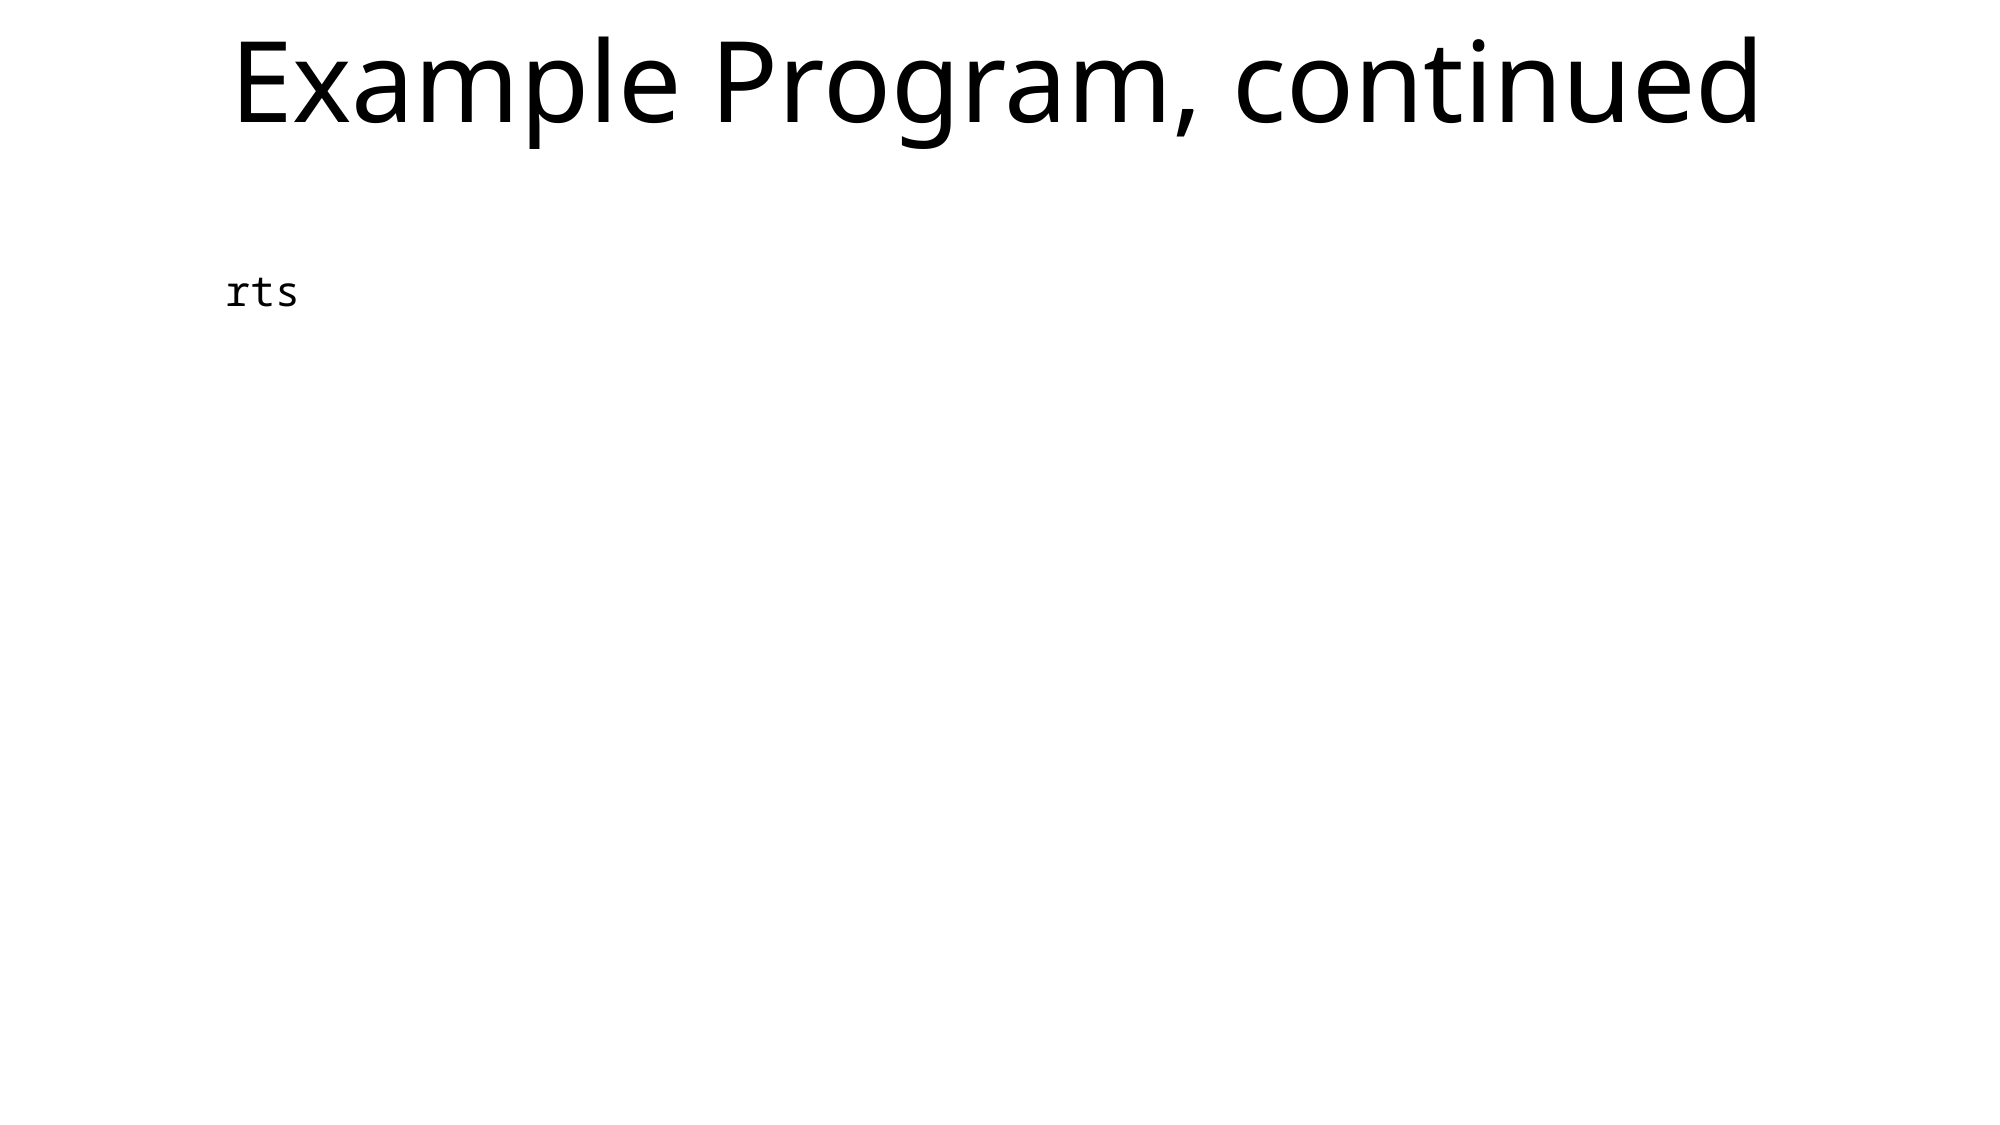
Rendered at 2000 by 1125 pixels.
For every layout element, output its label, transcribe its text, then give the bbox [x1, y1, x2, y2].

title Example Program, continued [135, 7, 1861, 165]
list rts [135, 195, 1860, 1036]
